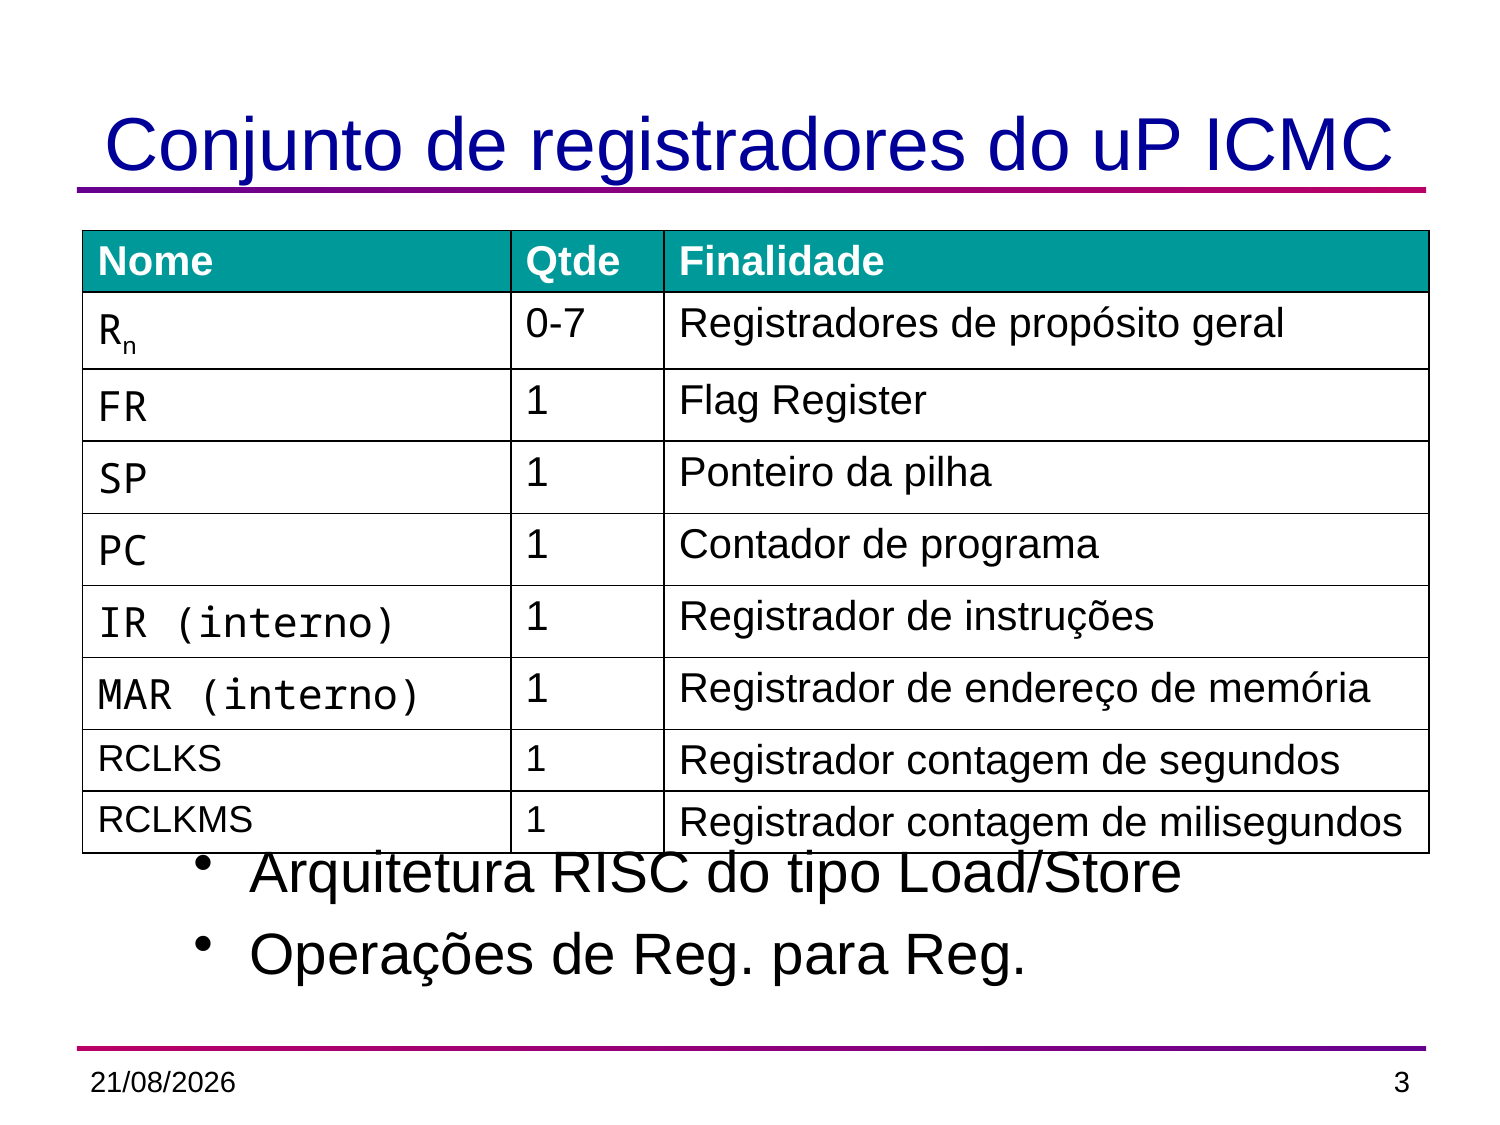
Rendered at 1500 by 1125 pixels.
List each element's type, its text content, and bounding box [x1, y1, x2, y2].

table_header Nome [83, 231, 510, 291]
table_cell Registradores de propósito geral [665, 293, 1428, 368]
slide_number 15/12/2023 [75, 1055, 425, 1125]
slide_number <number> [1074, 1055, 1425, 1125]
title Conjunto de registradores do uP ICMC [76, 74, 1424, 193]
table_cell SP [83, 442, 510, 513]
table_cell 1 [512, 586, 663, 657]
table_cell 1 [512, 514, 663, 585]
table_header Qtde [512, 231, 663, 291]
text_box Arquitetura RISC do tipo Load/Store Operações de Reg. para Reg. [178, 826, 1229, 1071]
table_cell Contador de programa [665, 514, 1428, 585]
table_cell IR (interno) [83, 586, 510, 657]
table_cell RCLKMS [83, 792, 510, 852]
table_cell MAR (interno) [83, 658, 510, 729]
table_cell 1 [512, 792, 663, 826]
table_cell 1 [512, 442, 663, 513]
table_cell FR [83, 370, 510, 440]
table_cell Registrador contagem de milisegundos [665, 792, 1428, 852]
table_cell Registrador de instruções [665, 586, 1428, 657]
table_cell 1 [512, 370, 663, 440]
table_cell Registrador contagem de segundos [665, 730, 1428, 790]
table_cell 0-7 [512, 293, 663, 368]
table_cell PC [83, 514, 510, 585]
table_header Finalidade [665, 231, 1428, 291]
table_cell Flag Register [665, 370, 1428, 440]
table_cell Ponteiro da pilha [665, 442, 1428, 513]
table_cell RCLKS [83, 730, 510, 790]
table_cell Rn [83, 293, 510, 368]
table_cell Registrador de endereço de memória [665, 658, 1428, 729]
table_cell 1 [512, 658, 663, 729]
table_cell 1 [512, 730, 663, 790]
